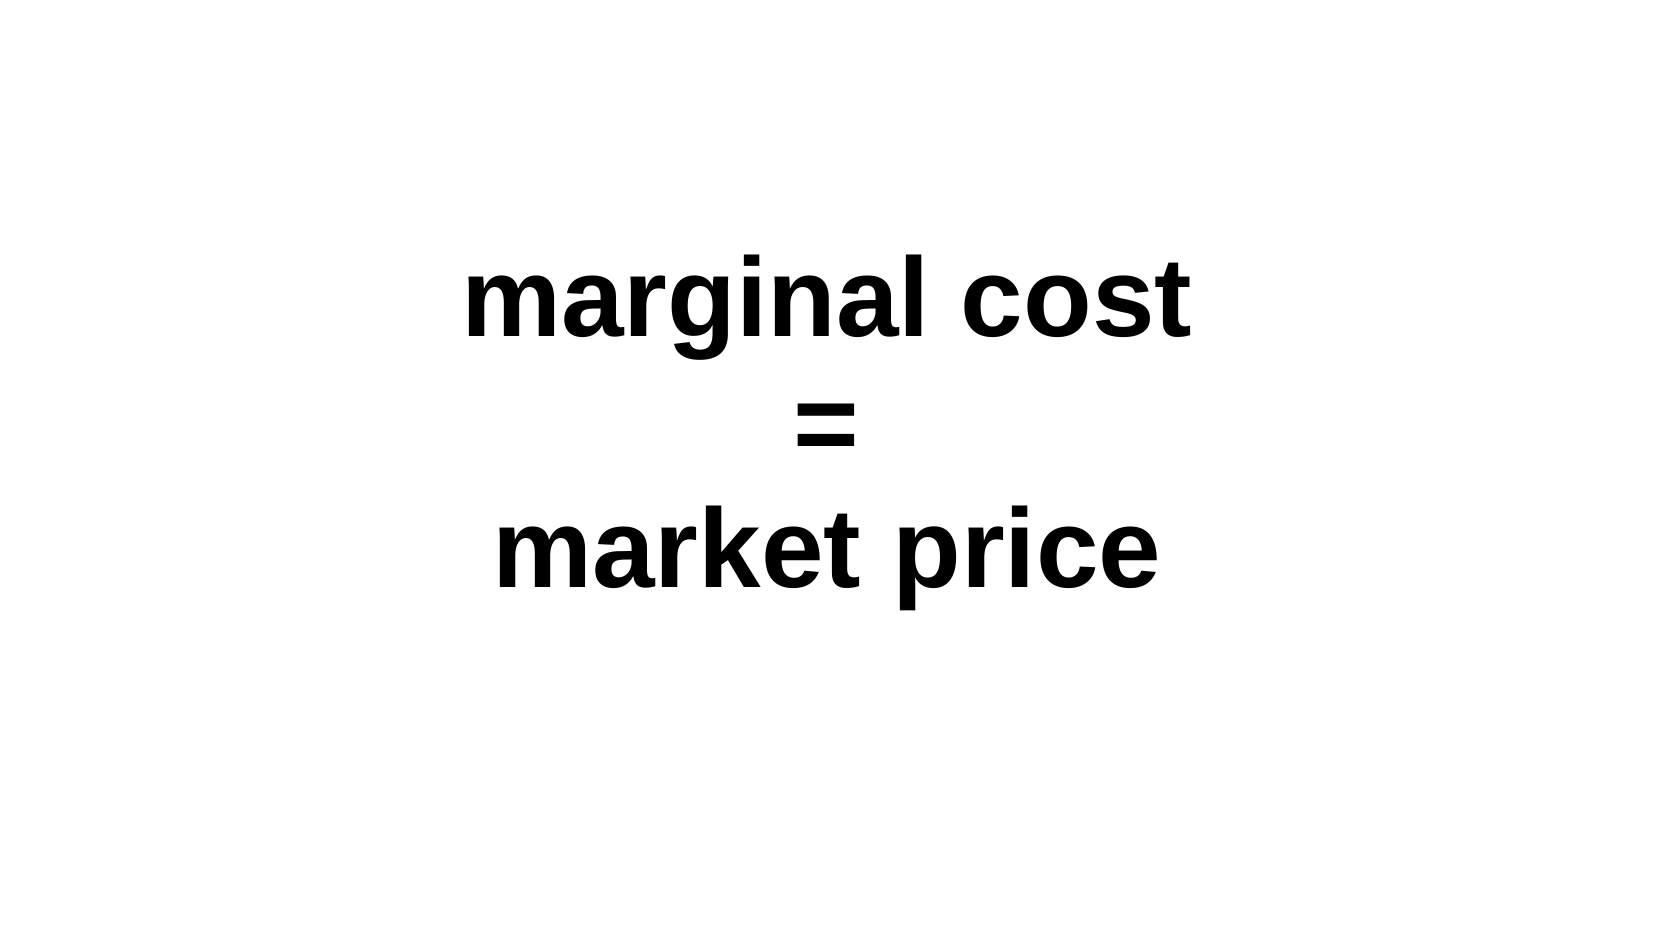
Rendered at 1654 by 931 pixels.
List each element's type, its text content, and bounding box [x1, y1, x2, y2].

title marginal cost = market price [82, 234, 1571, 612]
